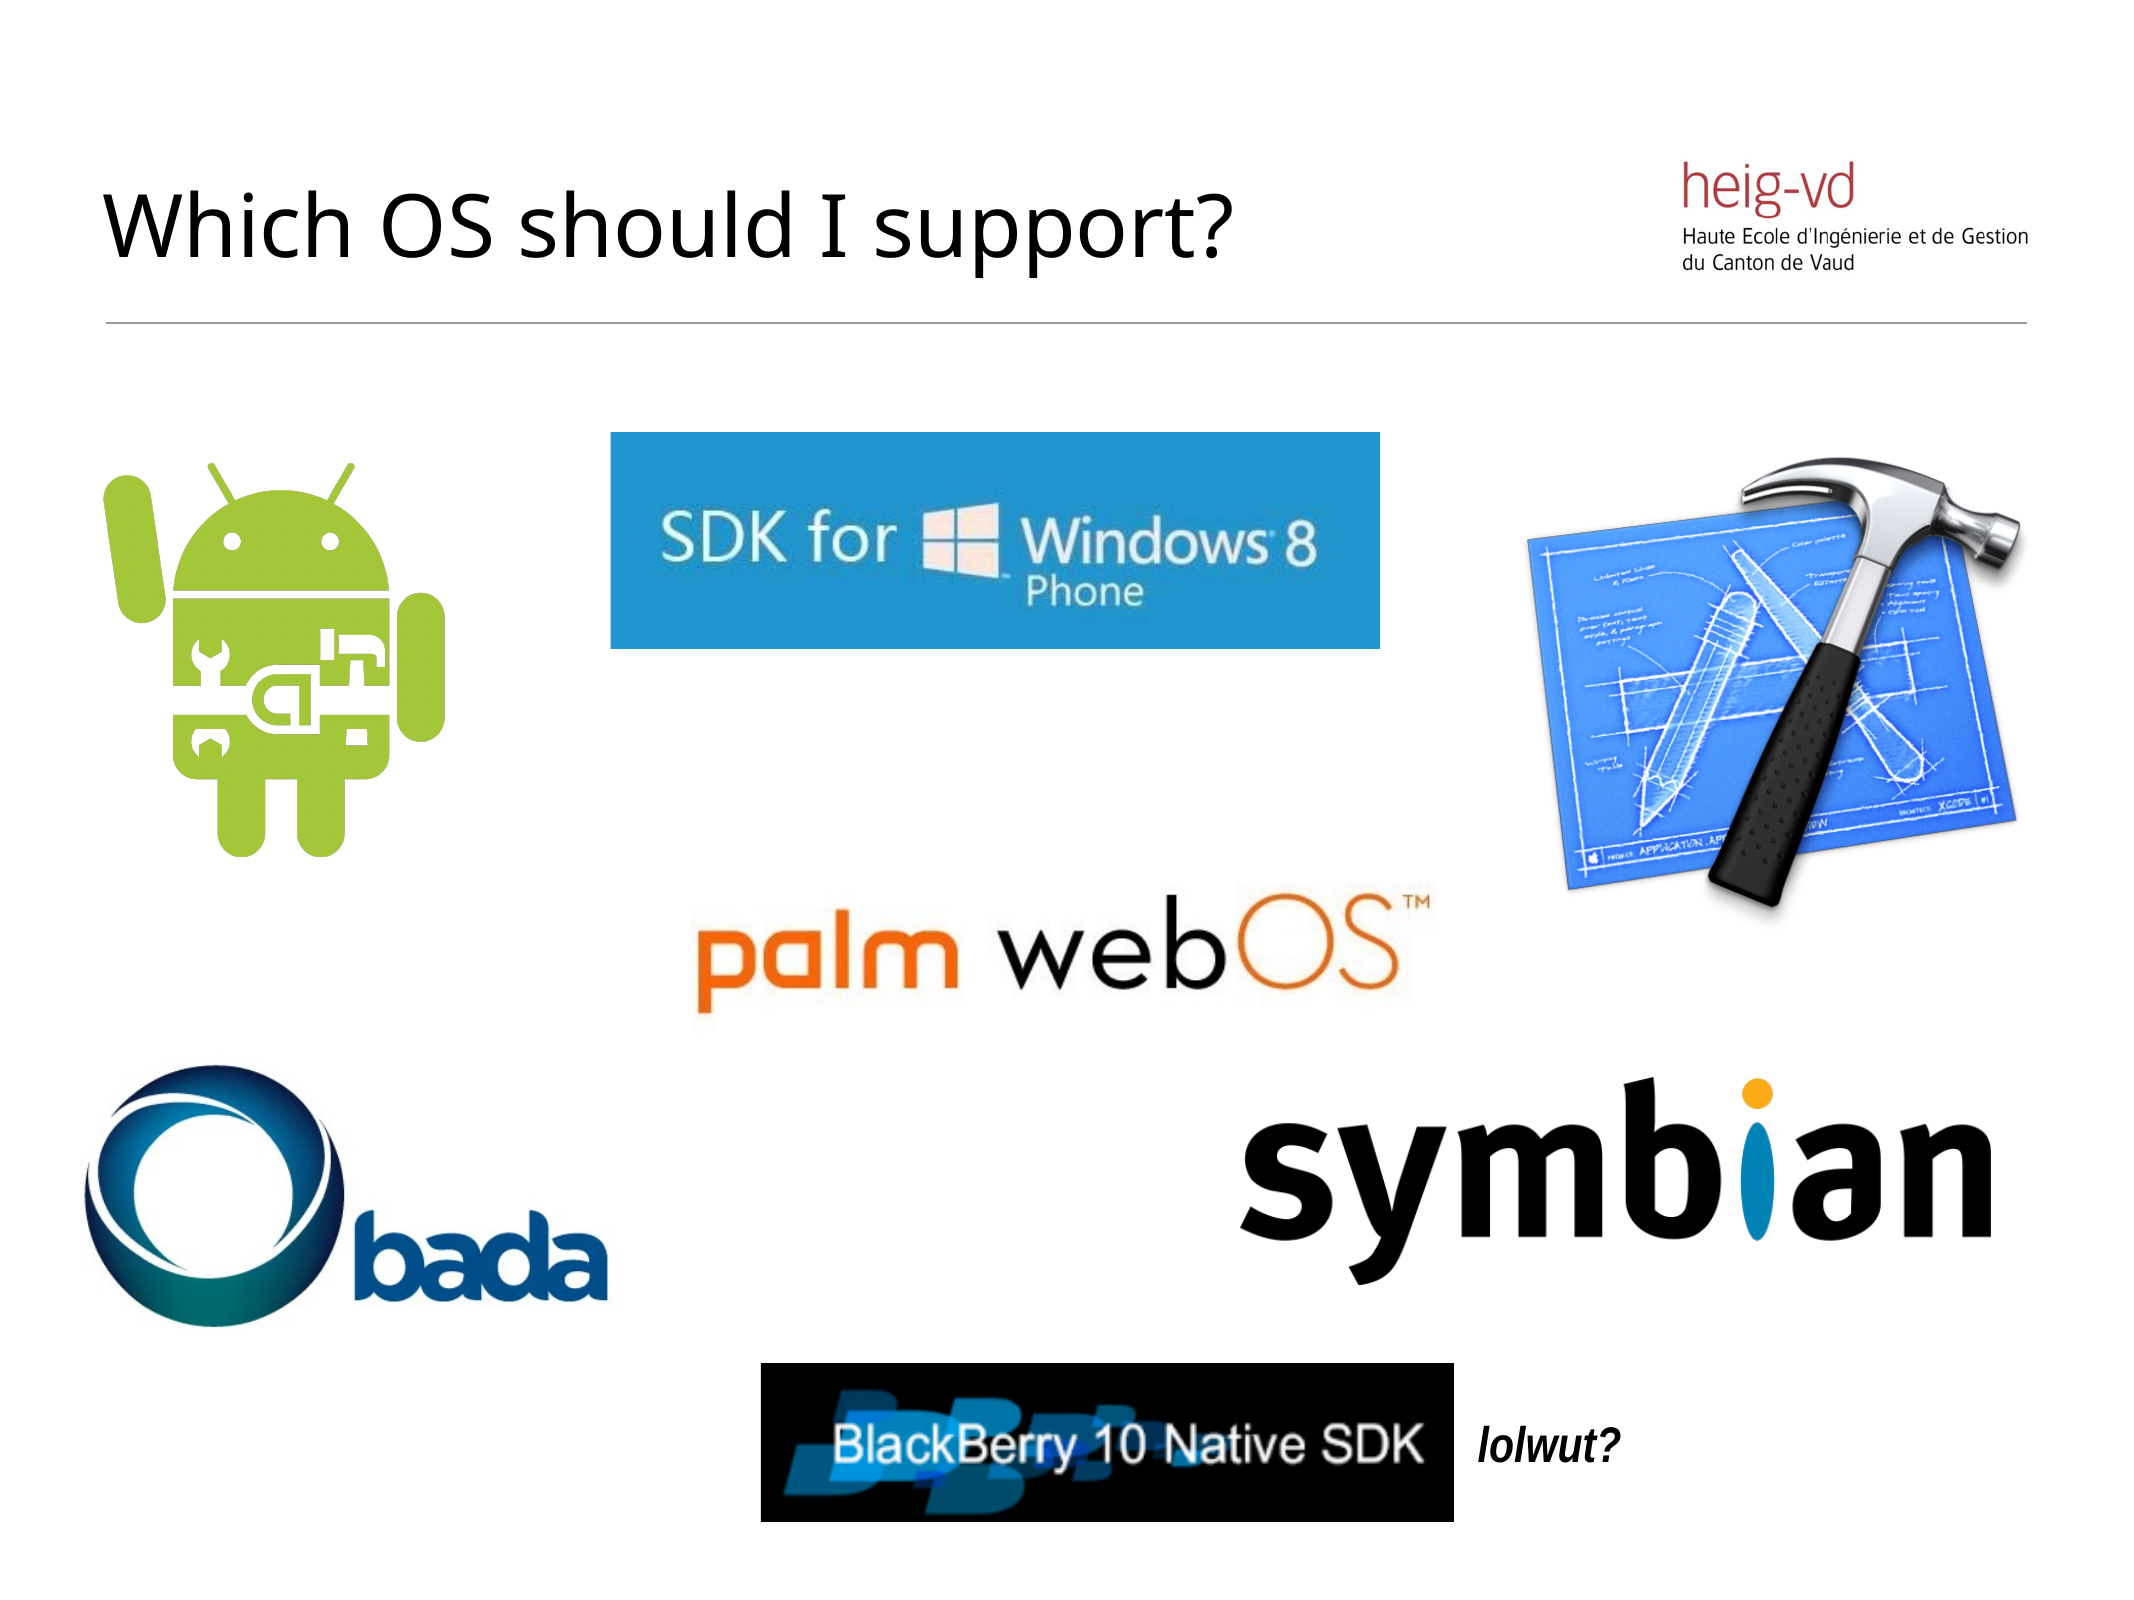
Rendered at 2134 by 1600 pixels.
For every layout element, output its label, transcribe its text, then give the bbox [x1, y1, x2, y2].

text_box lolwut? [1469, 1404, 1630, 1482]
picture [81, 1036, 622, 1361]
picture [610, 432, 1381, 649]
picture [83, 463, 479, 857]
picture [1240, 1077, 1991, 1285]
picture [1511, 419, 2033, 941]
picture [691, 858, 1442, 1041]
title Which OS should I support? [93, 54, 2040, 284]
picture [760, 1363, 1454, 1522]
